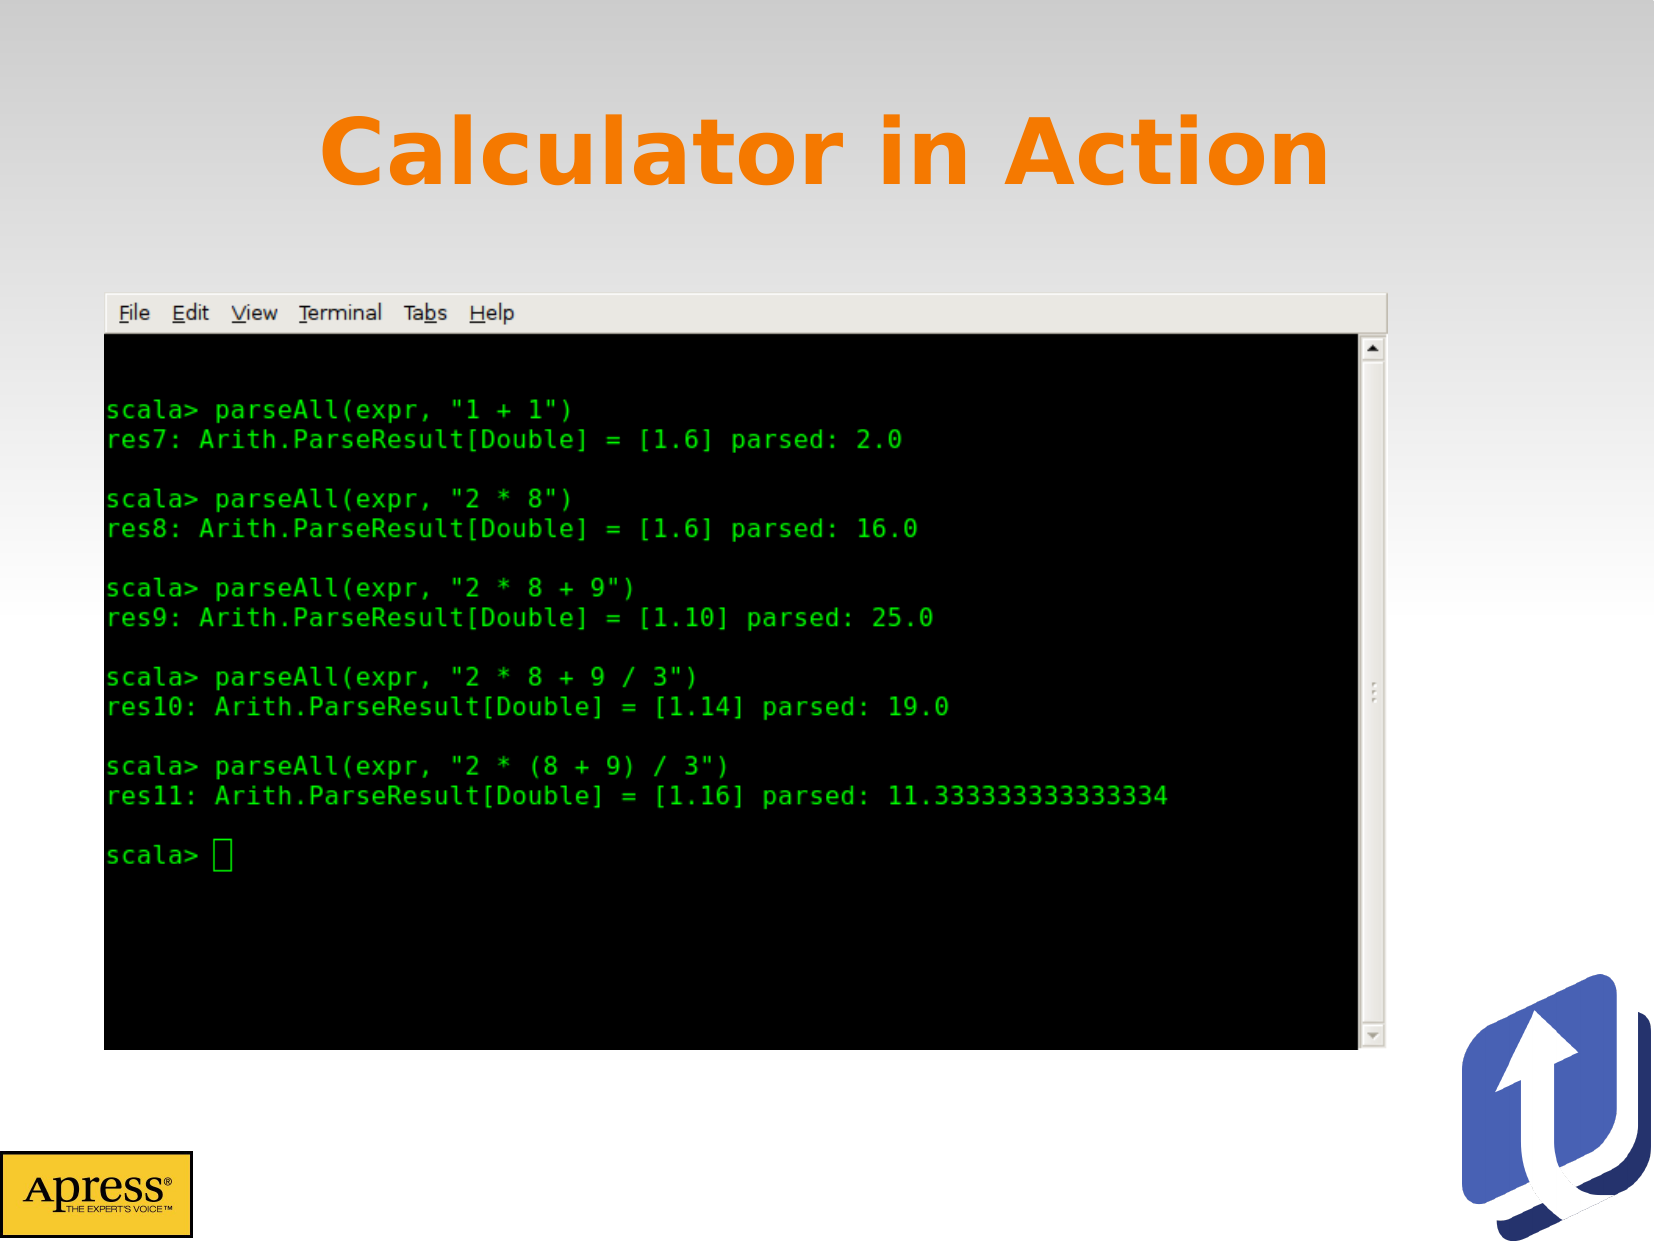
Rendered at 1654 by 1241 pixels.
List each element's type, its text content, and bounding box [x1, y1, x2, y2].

picture [104, 292, 1388, 1051]
title Calculator in Action [82, 49, 1571, 257]
picture [0, 1151, 193, 1238]
picture [1462, 974, 1651, 1241]
